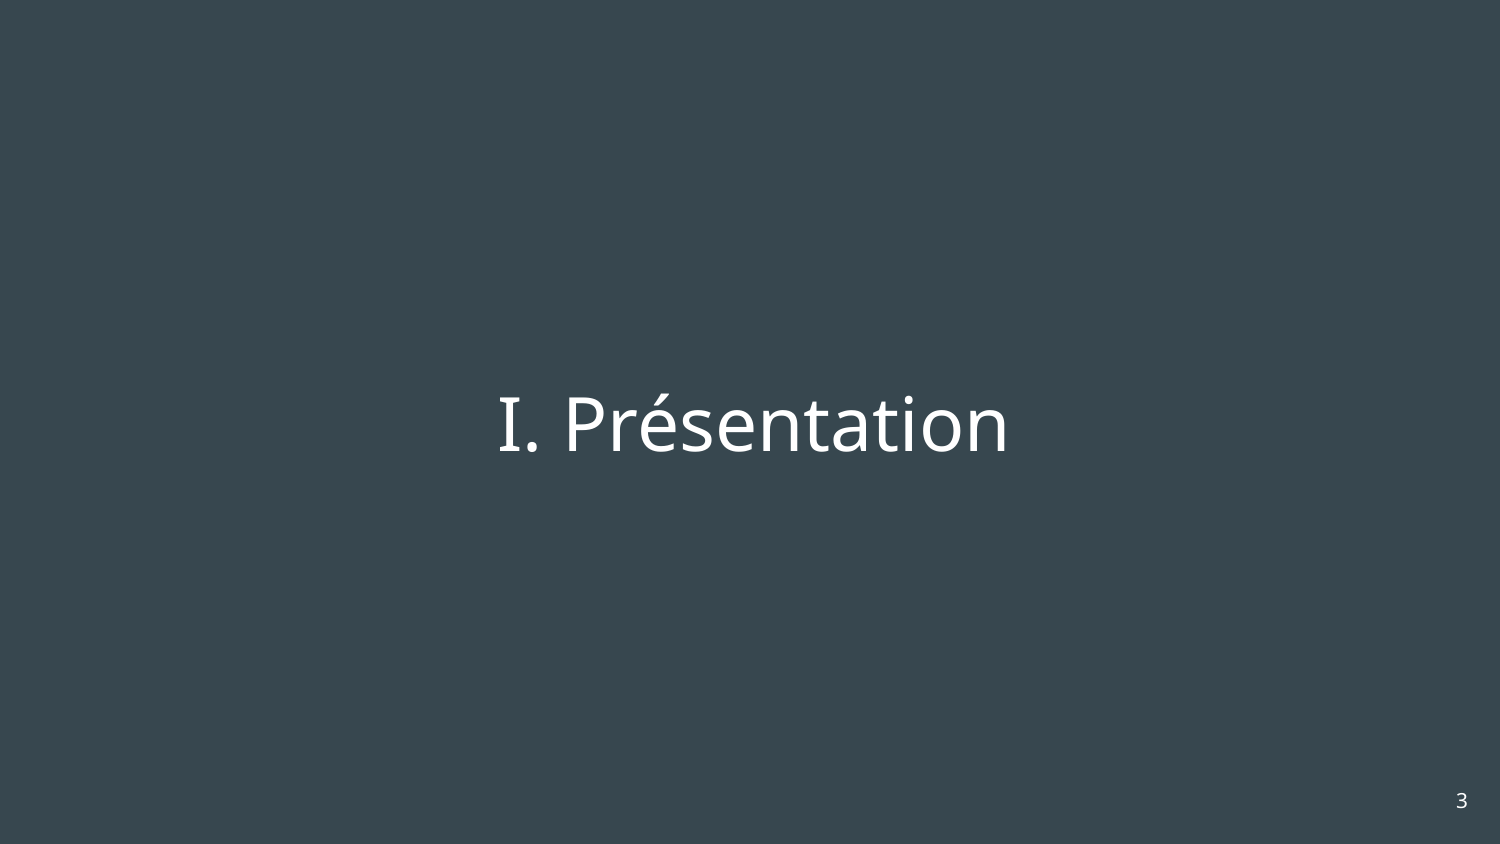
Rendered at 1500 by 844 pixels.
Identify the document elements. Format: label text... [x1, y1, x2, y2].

slide_number <number> [1392, 767, 1483, 833]
title I. Présentation [110, 351, 1399, 493]
